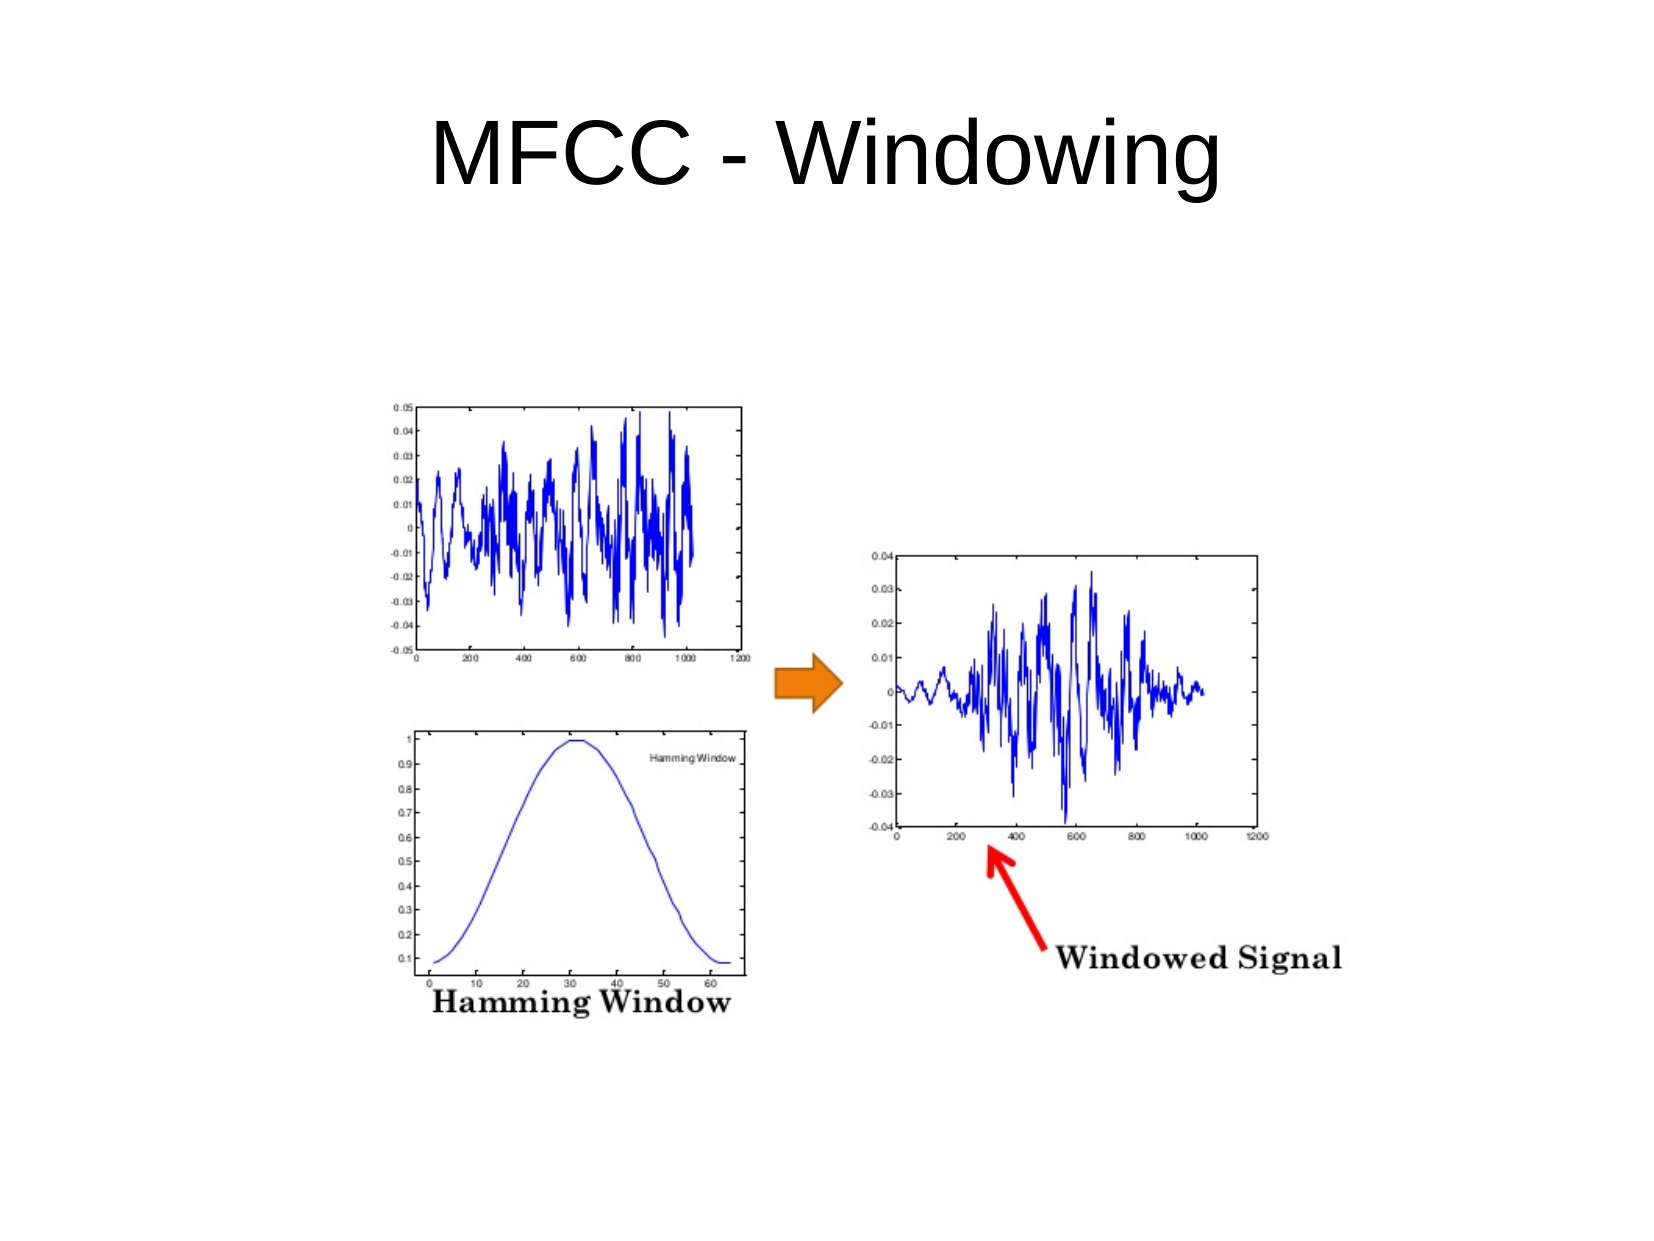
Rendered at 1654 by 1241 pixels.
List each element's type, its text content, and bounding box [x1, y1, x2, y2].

picture [319, 391, 1349, 1025]
title MFCC - Windowing [82, 49, 1571, 257]
